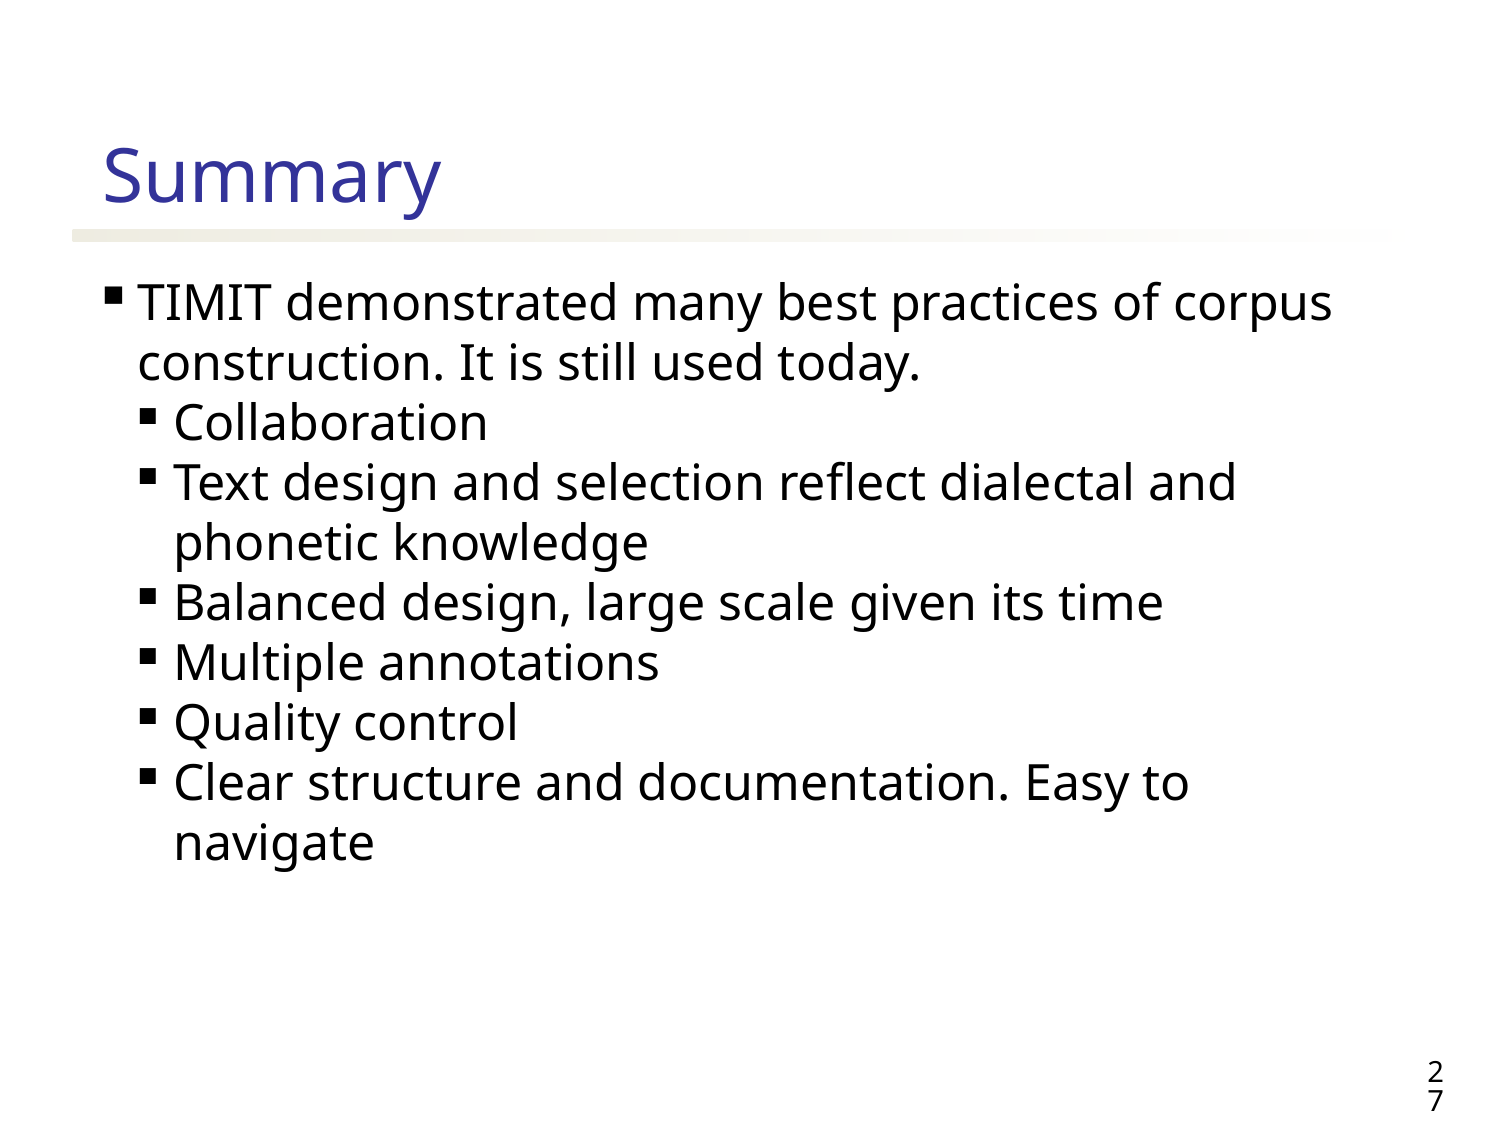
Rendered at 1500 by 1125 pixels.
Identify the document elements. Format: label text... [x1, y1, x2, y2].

text_box TIMIT demonstrated many best practices of corpus construction. It is still used today. Collaboration Text design and selection reflect dialectal and phonetic knowledge Balanced design, large scale given its time Multiple annotations Quality control Clear structure and documentation. Easy to navigate [87, 262, 1363, 1000]
text_box <number> [1412, 1025, 1475, 1100]
text_box Summary [87, 37, 1304, 225]
